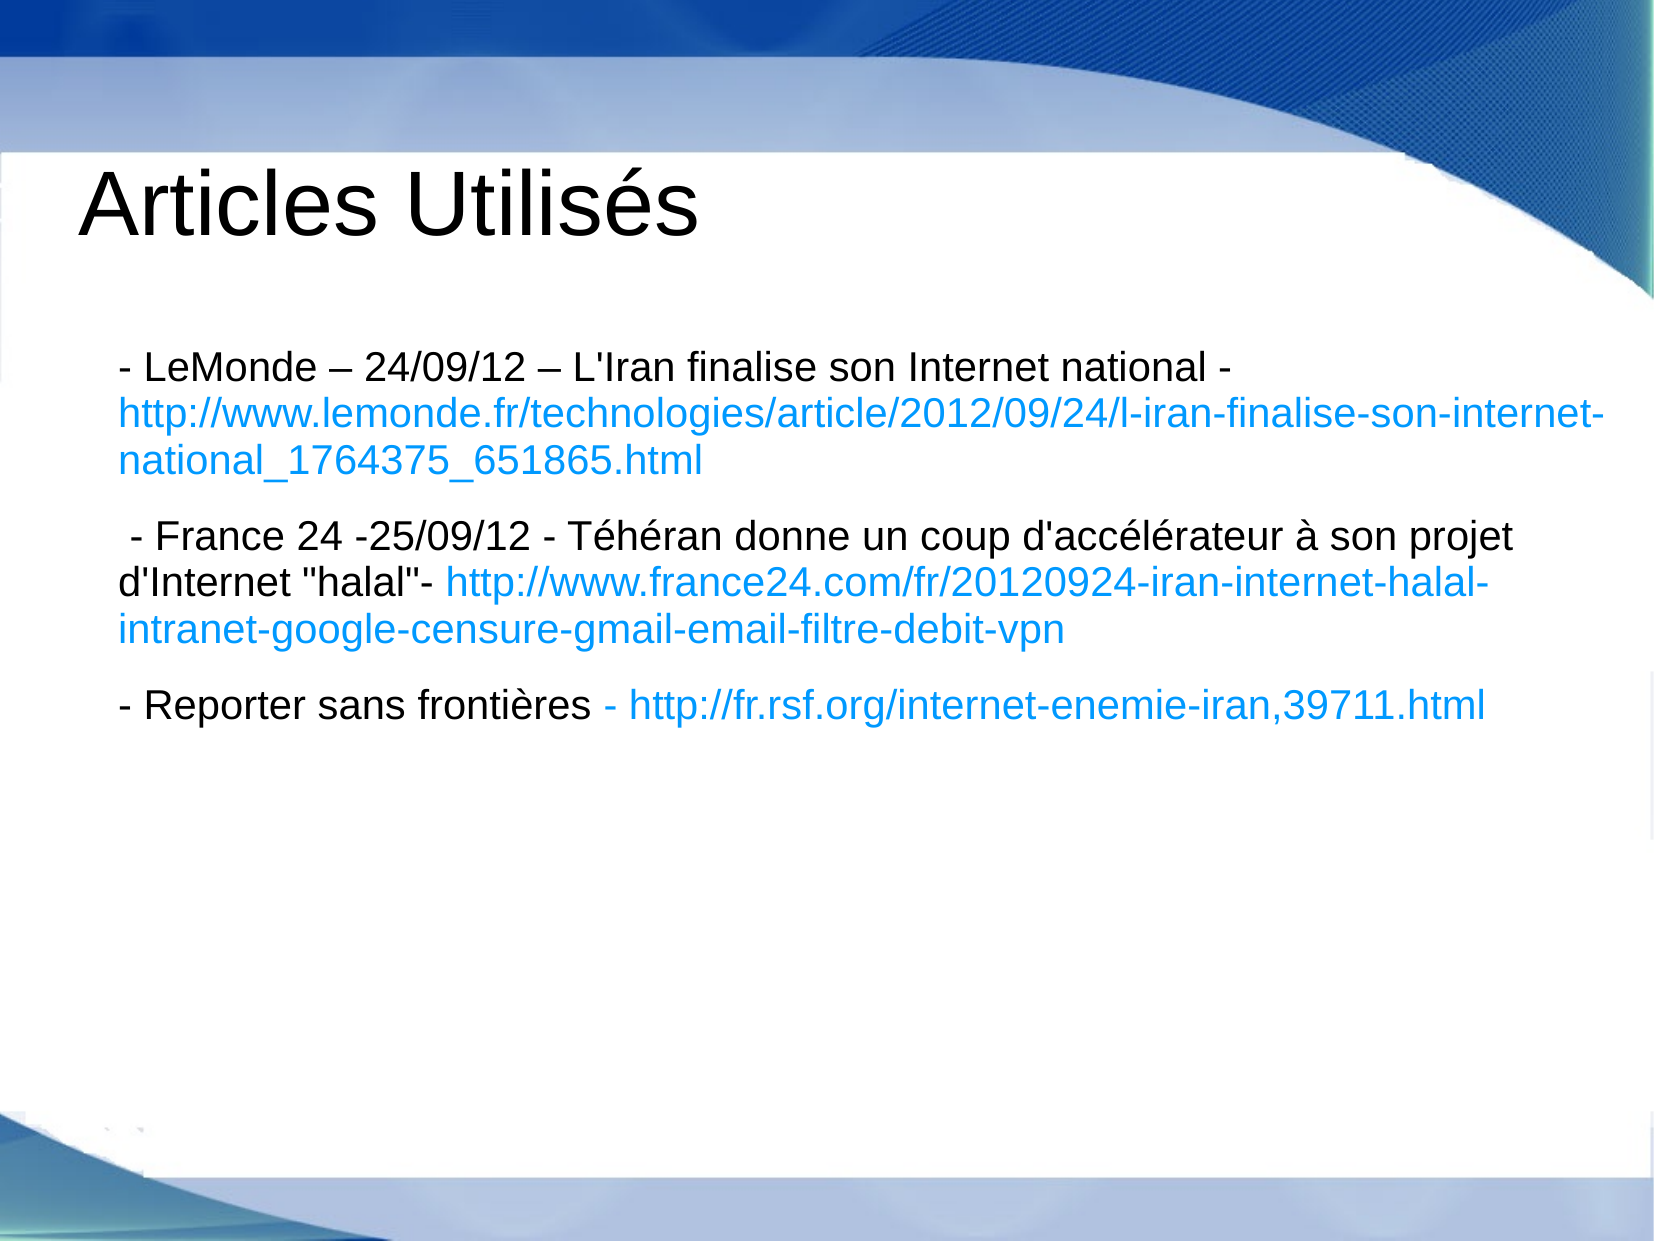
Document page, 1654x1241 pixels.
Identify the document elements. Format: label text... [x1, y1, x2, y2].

title Articles Utilisés [0, 100, 1134, 308]
list - LeMonde – 24/09/12 – L'Iran finalise son Internet national - http://www.lemonde.fr/technologies/article/2012/09/24/l-iran-finalise-son-internet-national_1764375_651865.html - France 24 -25/09/12 - Téhéran donne un coup d'accélérateur à son projet d'Internet "halal"- http://www.france24.com/fr/20120924-iran-internet-halal-intranet-google-censure-gmail-email-filtre-debit-vpn - Reporter sans frontières - http://fr.rsf.org/internet-enemie-iran,39711.html [47, 343, 1642, 1217]
picture [0, 0, 1654, 1241]
